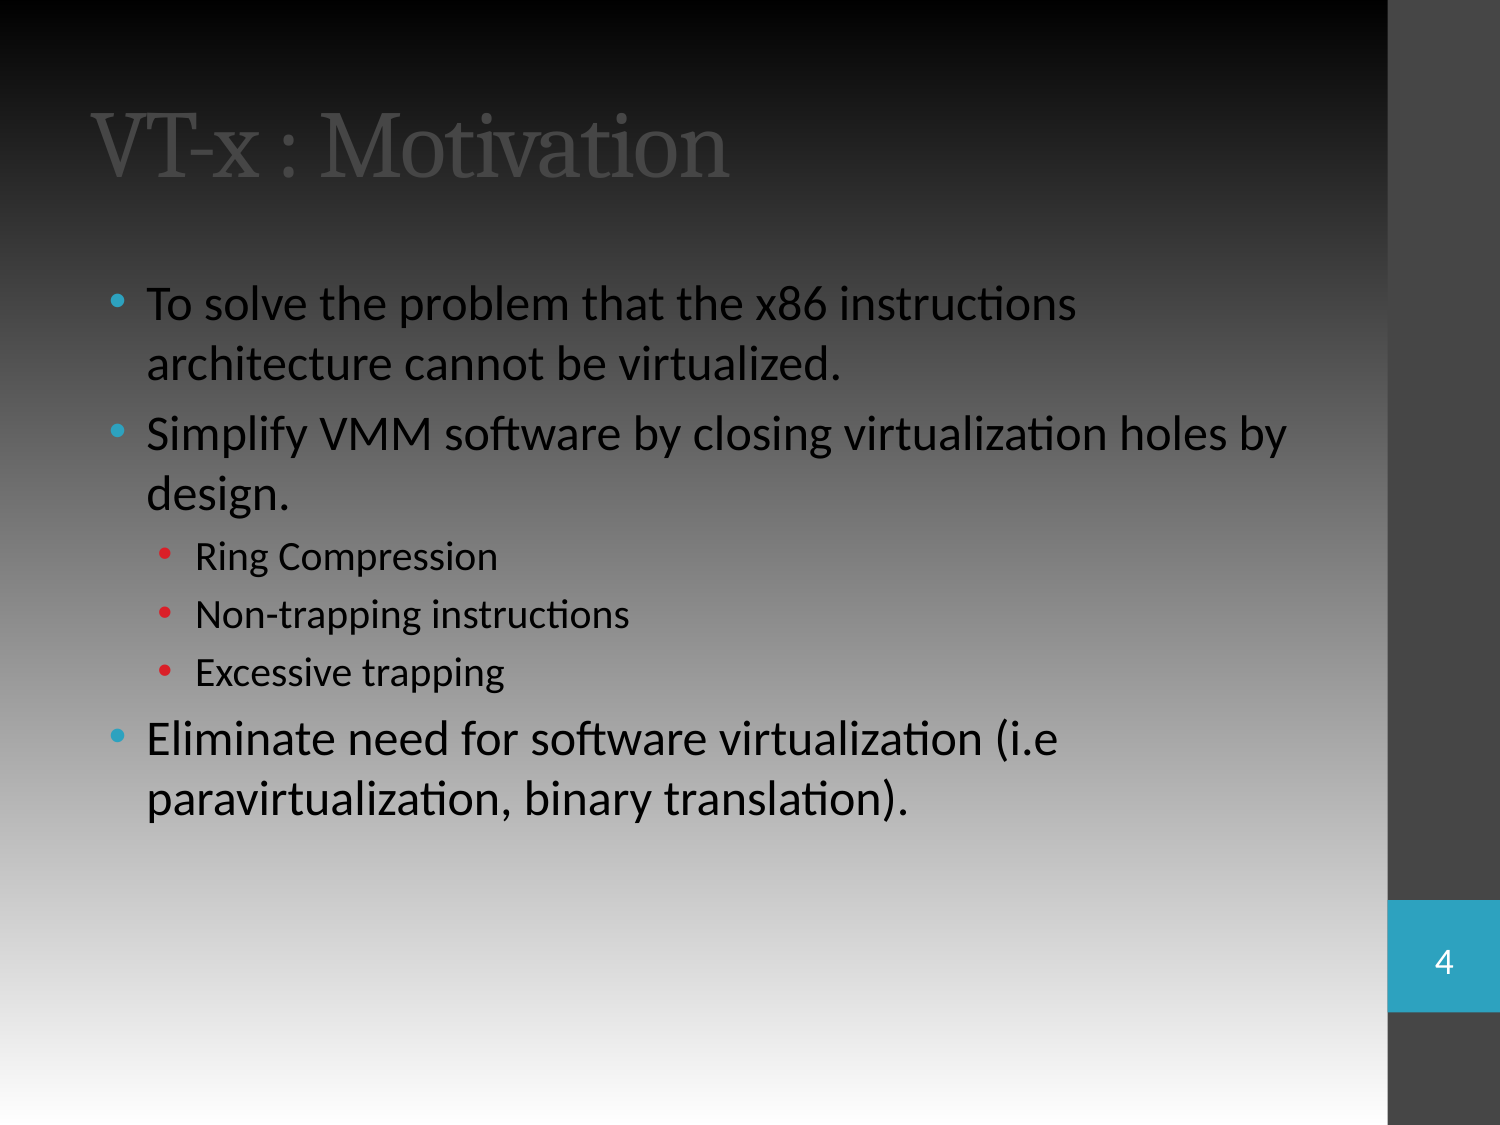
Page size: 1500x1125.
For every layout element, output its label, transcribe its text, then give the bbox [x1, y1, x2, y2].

title VT-x : Motivation [75, 45, 1325, 233]
list To solve the problem that the x86 instructions architecture cannot be virtualized. Simplify VMM software by closing virtualization holes by design. Ring Compression Non-trapping instructions Excessive trapping Eliminate need for software virtualization (i.e paravirtualization, binary translation). [75, 262, 1325, 1050]
slide_number <numéro> [1399, 926, 1490, 992]
